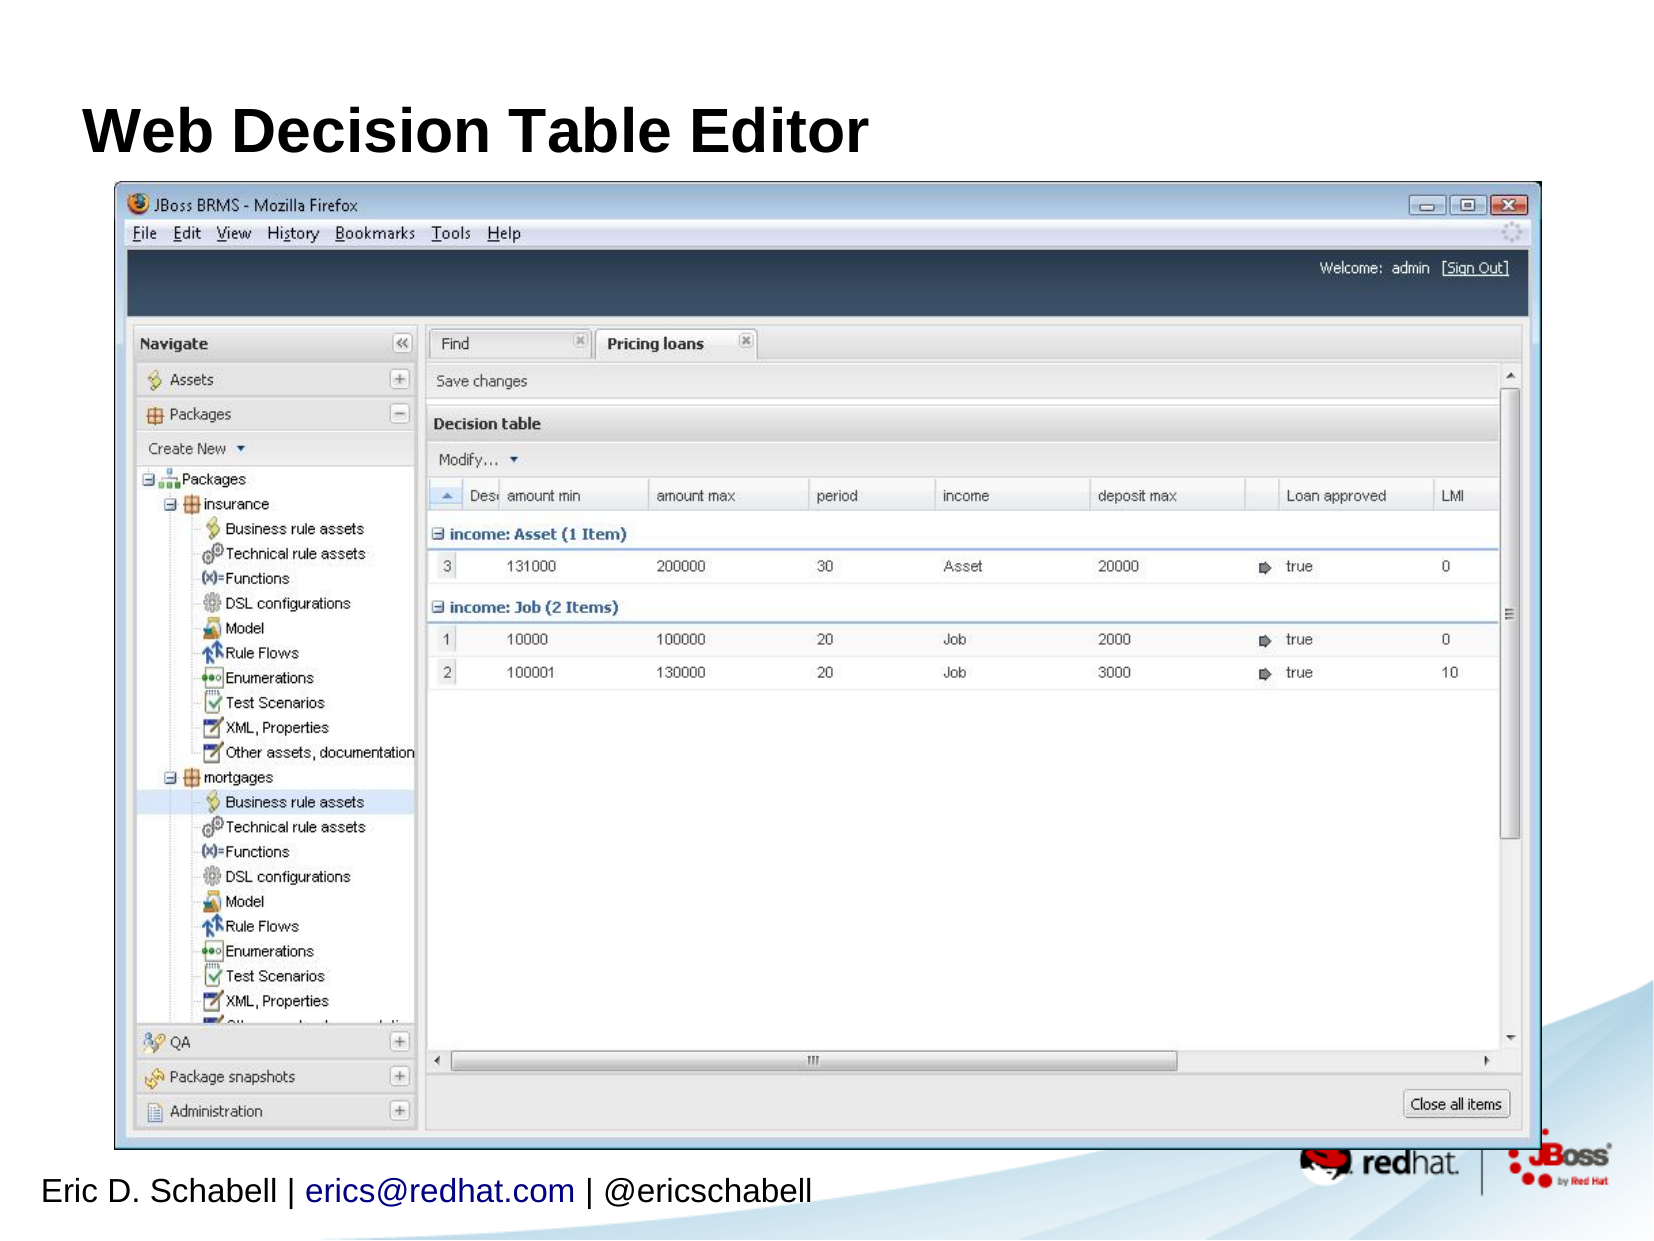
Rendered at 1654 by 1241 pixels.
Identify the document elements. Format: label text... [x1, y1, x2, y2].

title Web Decision Table Editor [82, 37, 1571, 226]
picture [3, 0, 1654, 1240]
